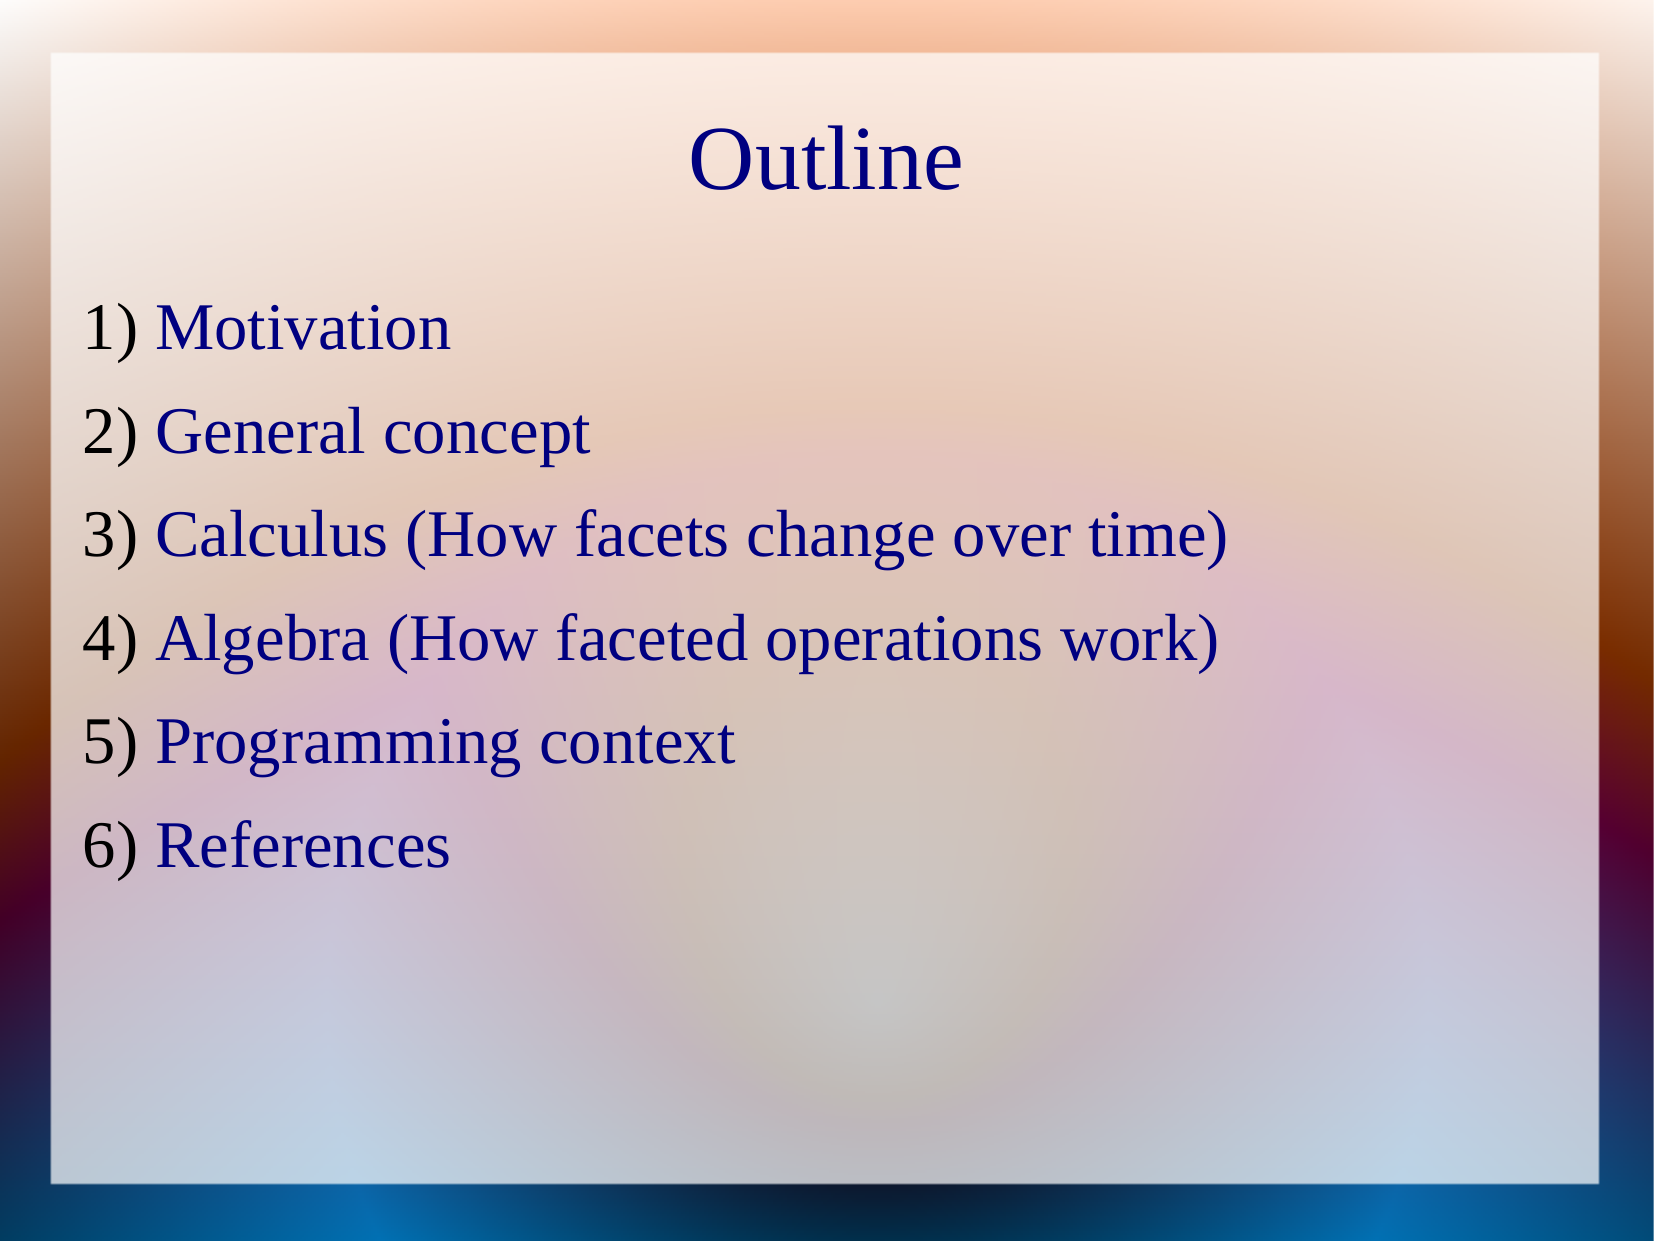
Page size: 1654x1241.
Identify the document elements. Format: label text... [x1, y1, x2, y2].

list Motivation General concept Calculus (How facets change over time) Algebra (How faceted operations work) Programming context References [82, 290, 1571, 1034]
title Outline [82, 55, 1571, 263]
picture [0, 0, 1654, 1241]
